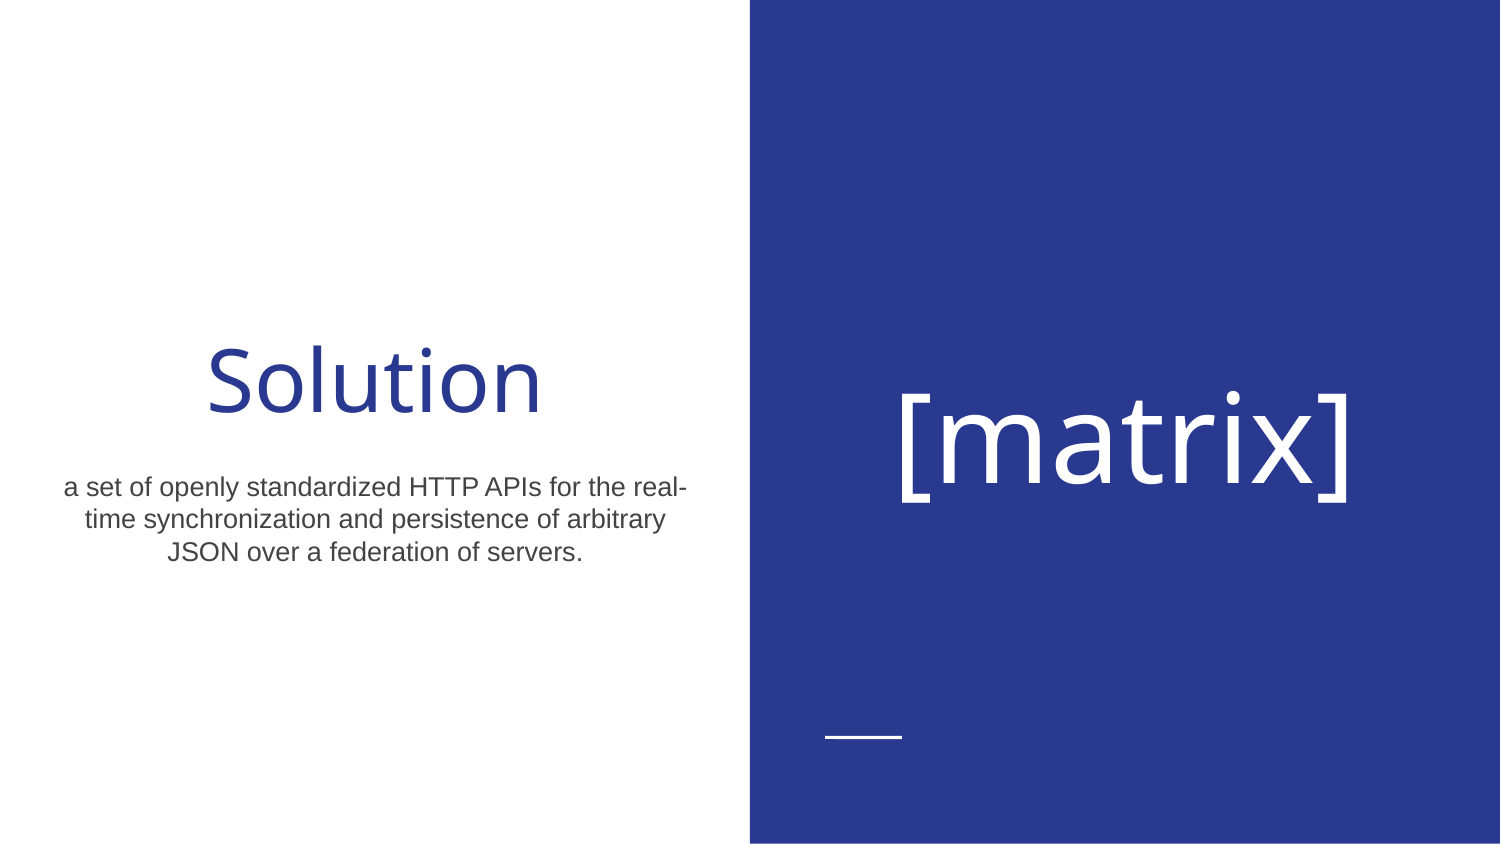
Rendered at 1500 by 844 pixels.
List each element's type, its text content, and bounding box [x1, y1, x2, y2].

title Solution [43, 188, 708, 446]
list [matrix] [810, 118, 1440, 725]
subtitle a set of openly standardized HTTP APIs for the real-time synchronization and persistence of arbitrary JSON over a federation of servers. [43, 454, 708, 663]
